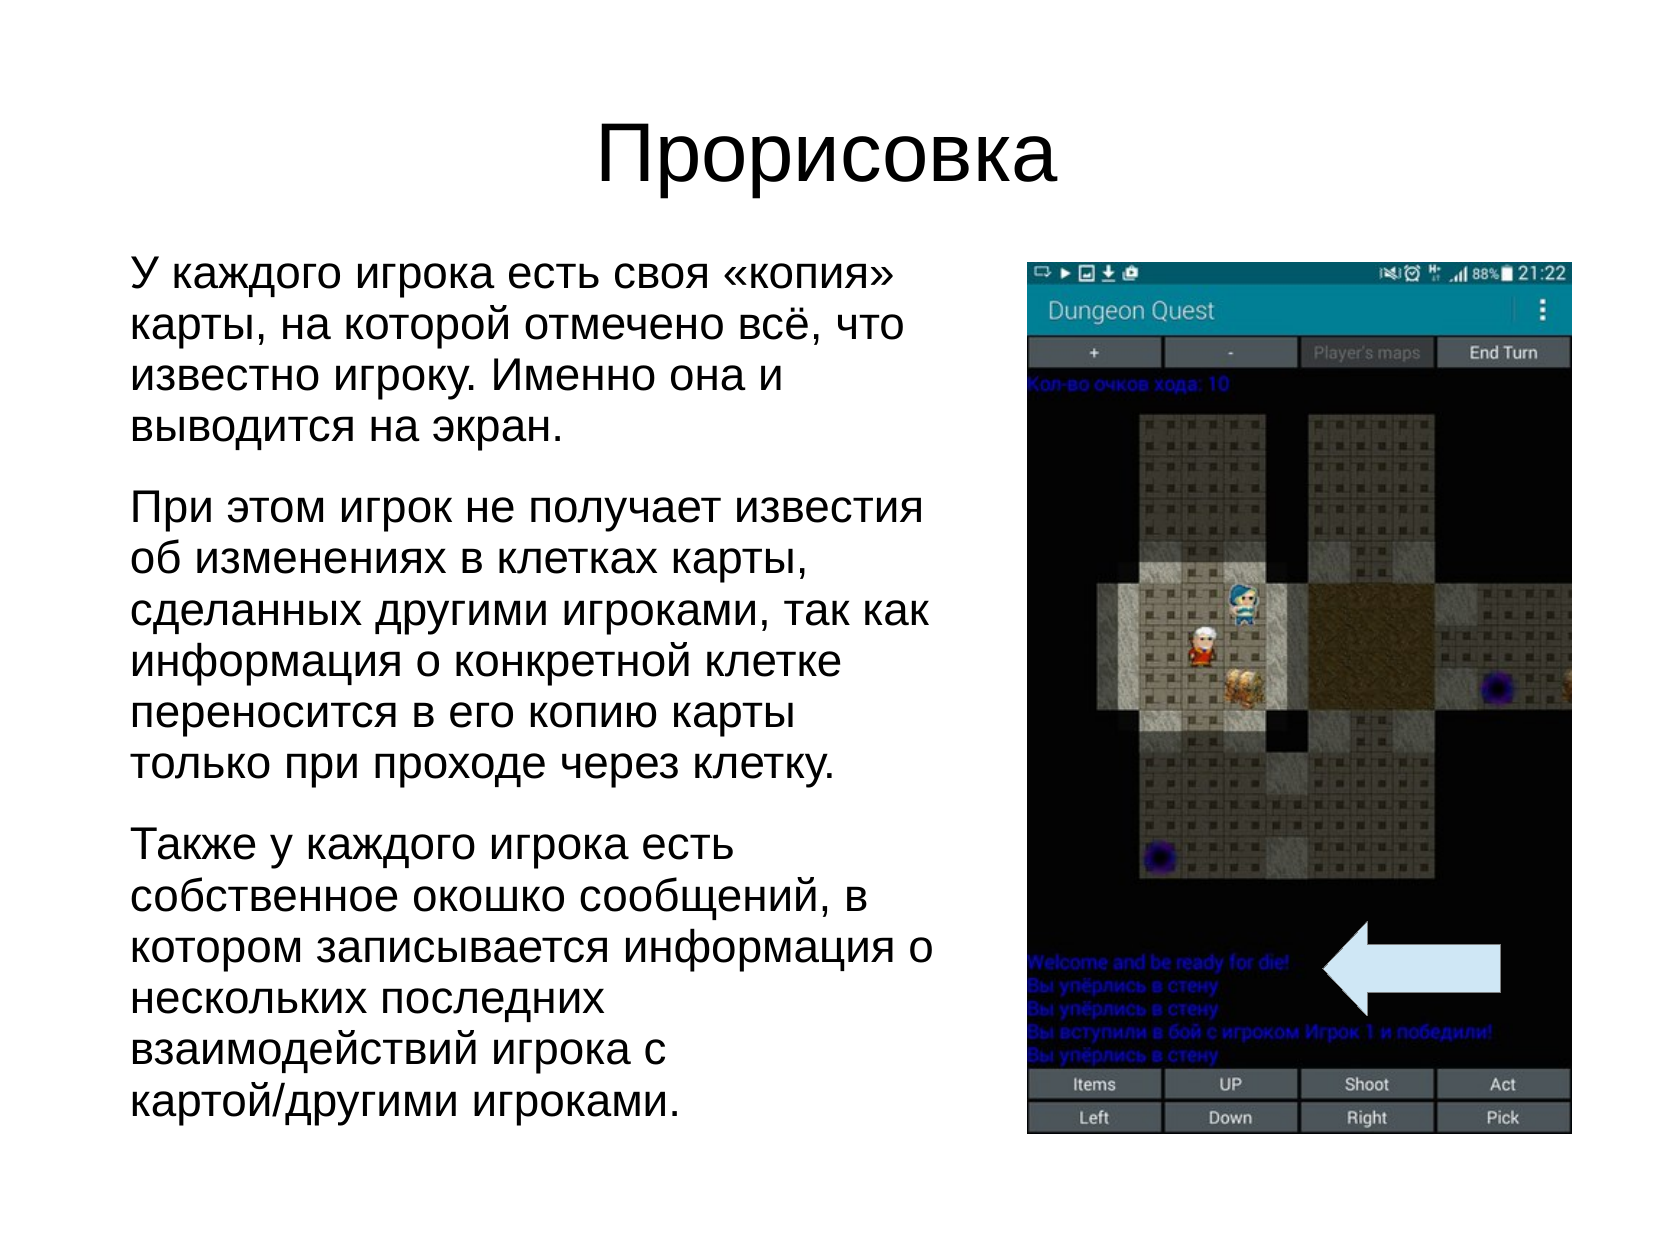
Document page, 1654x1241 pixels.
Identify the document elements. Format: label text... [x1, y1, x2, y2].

picture [1027, 262, 1572, 1134]
title Прорисовка [82, 49, 1571, 257]
list У каждого игрока есть своя «копия» карты, на которой отмечено всё, что известно игроку. Именно она и выводится на экран. При этом игрок не получает известия об изменениях в клетках карты, сделанных другими игроками, так как информация о конкретной клетке переносится в его копию карты только при проходе через клетку. Также у каждого игрока есть собственное окошко сообщений, в котором записывается информация о нескольких последних взаимодействий игрока с картой/другими игроками. [59, 246, 945, 1123]
text_box [1322, 921, 1501, 1016]
